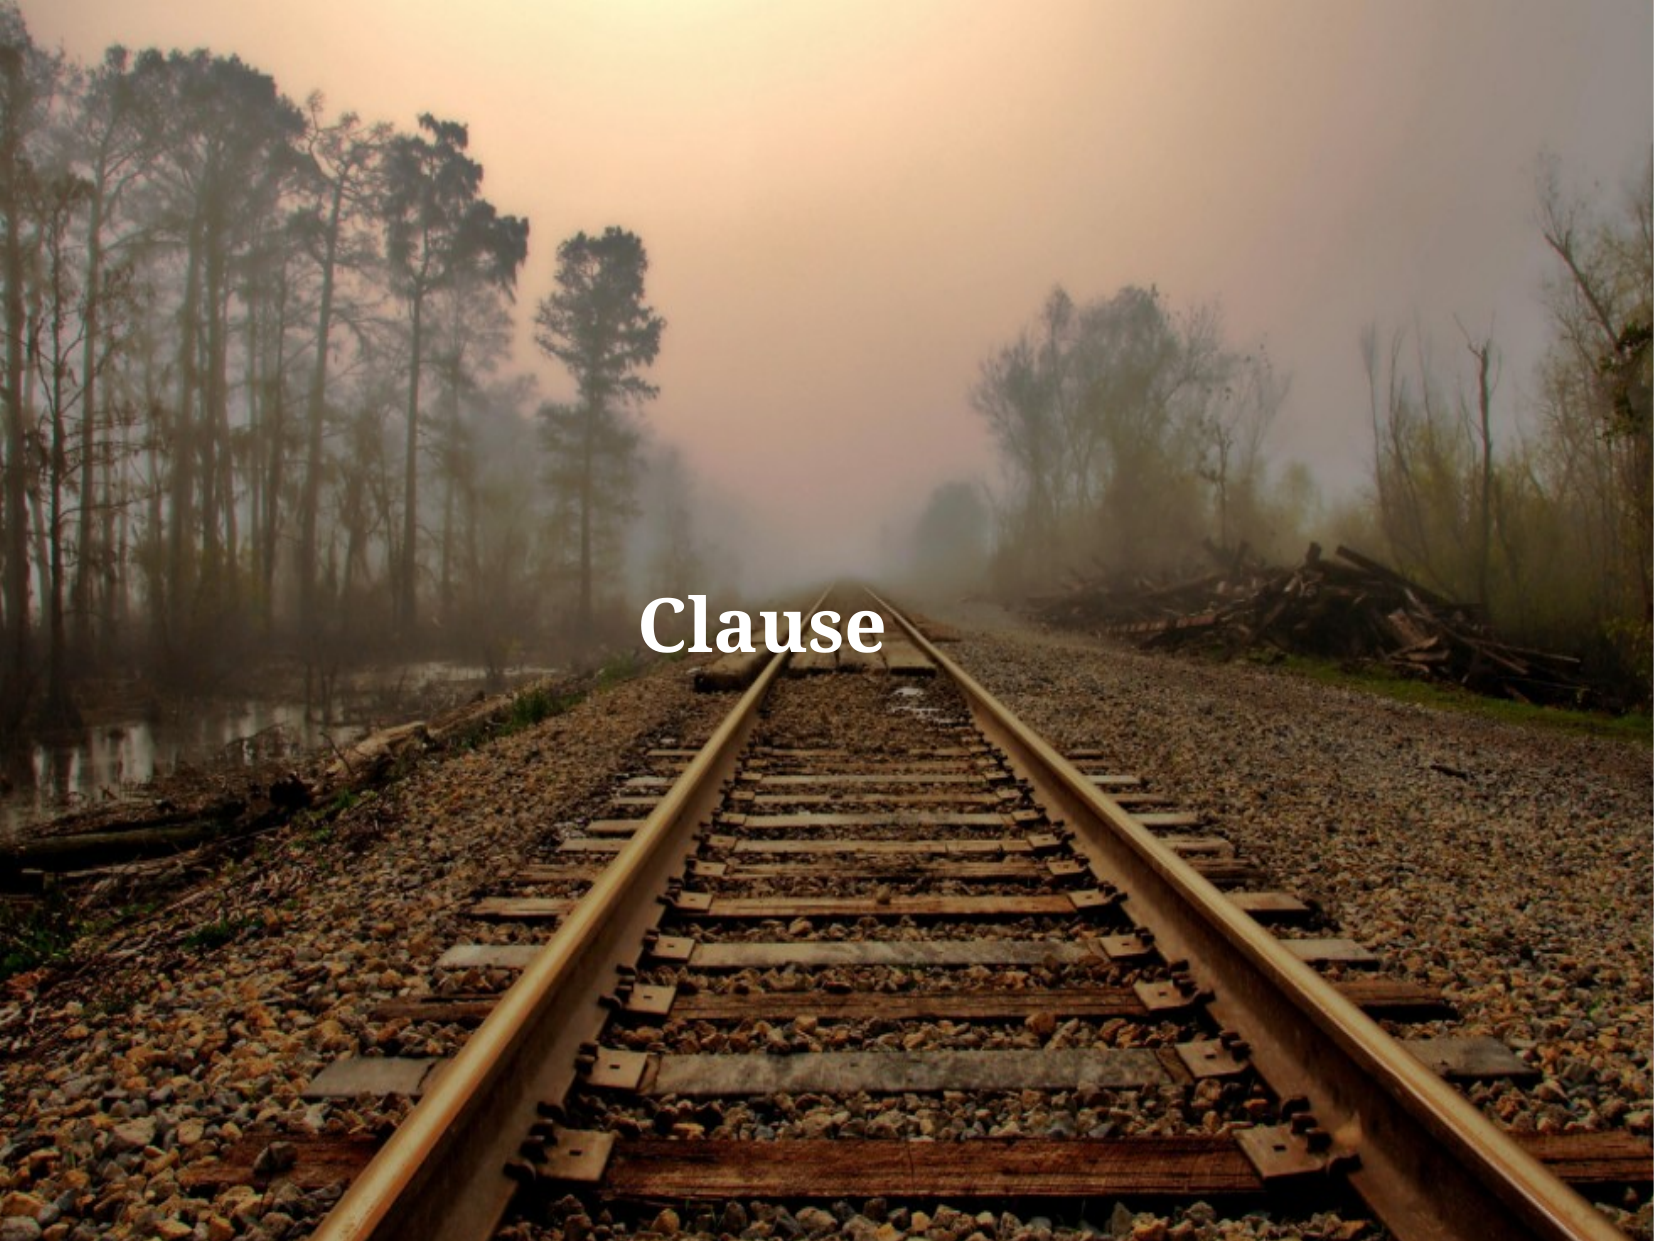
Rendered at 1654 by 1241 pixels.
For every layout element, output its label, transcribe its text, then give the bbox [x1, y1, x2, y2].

picture [0, 0, 1654, 1241]
title Clause [87, 570, 1438, 676]
